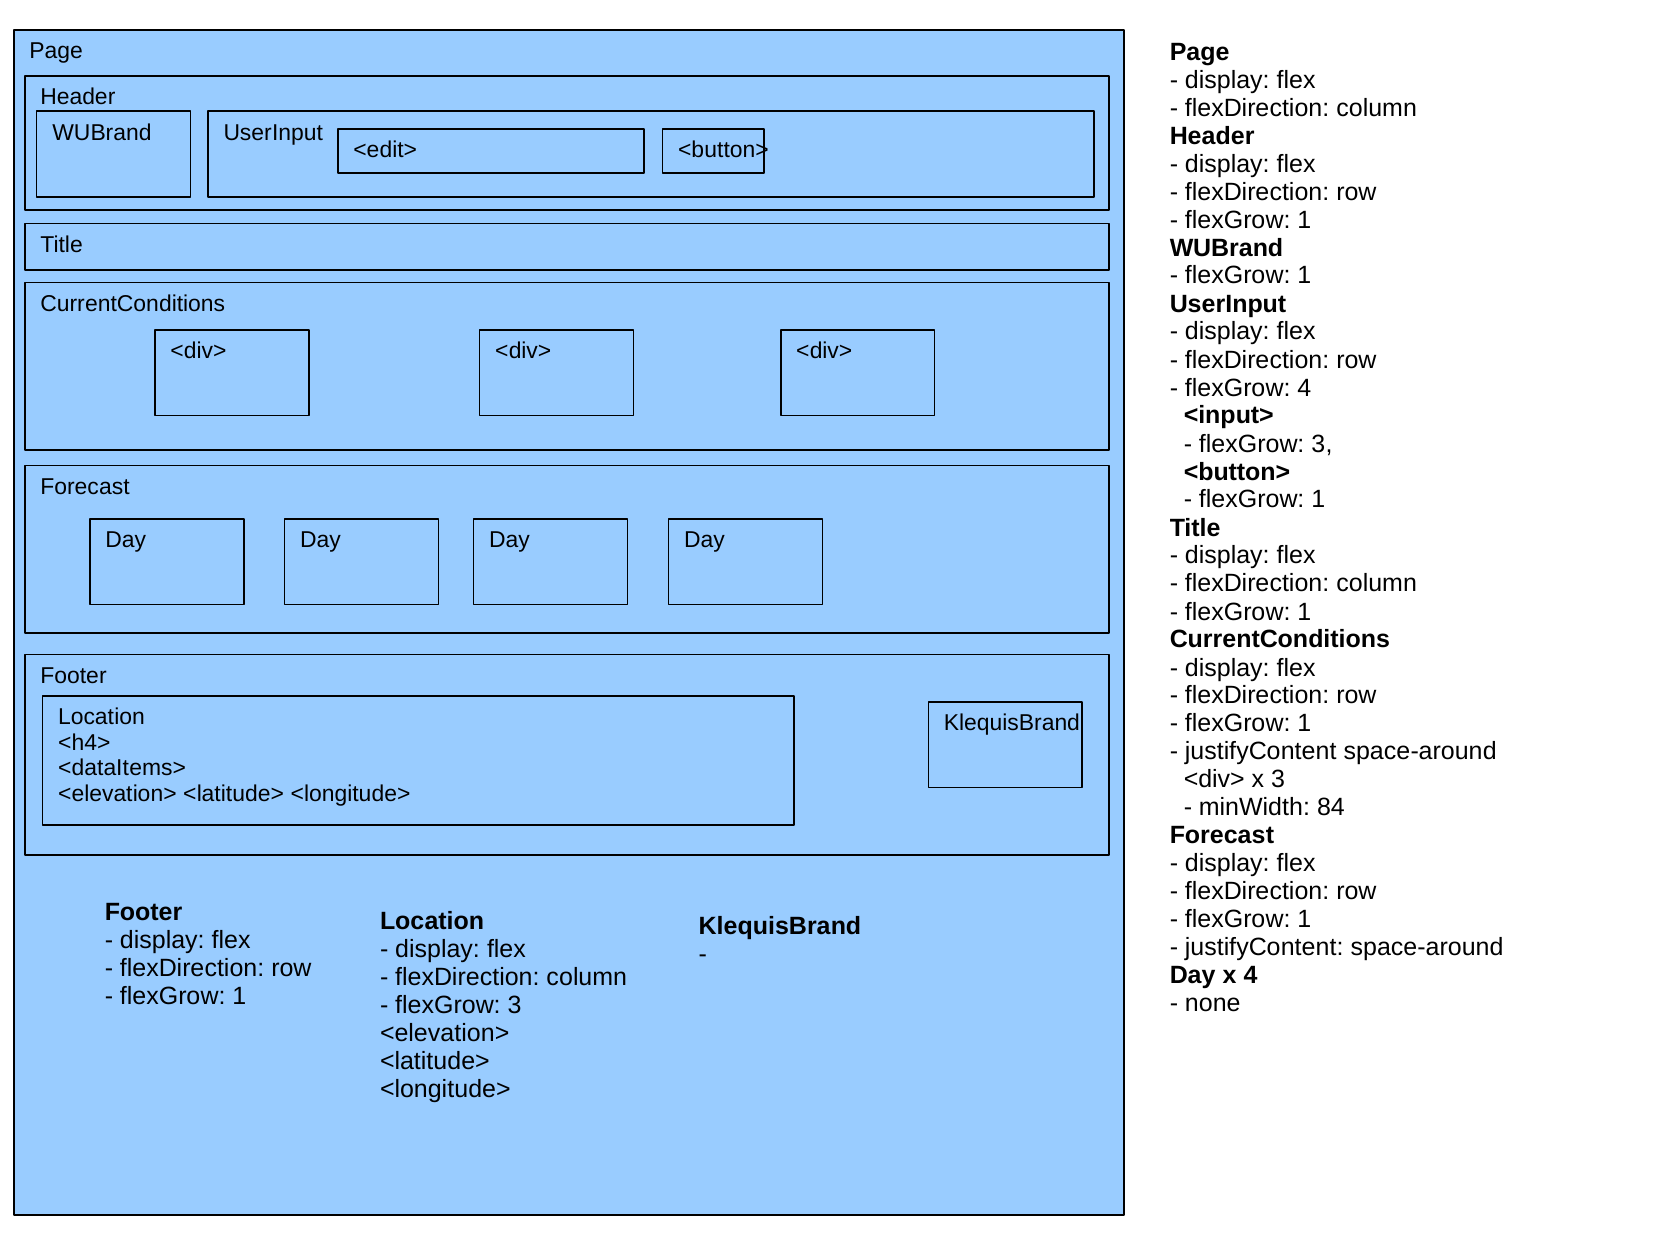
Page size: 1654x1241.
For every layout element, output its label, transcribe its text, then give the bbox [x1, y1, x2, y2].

text_box KlequisBrand - [684, 904, 1006, 1004]
text_box Location - display: flex - flexDirection: column - flexGrow: 3 <elevation> <latitude> <longitude> [365, 899, 646, 1167]
text_box Header [24, 75, 1109, 211]
text_box Page - display: flex - flexDirection: column Header - display: flex - flexDirection: row - flexGrow: 1 WUBrand - flexGrow: 1 UserInput - display: flex - flexDirection: row - flexGrow: 4 <input> - flexGrow: 3, <button> - flexGrow: 1 Title - display: flex - flexDirection: column - flexGrow: 1 CurrentConditions - display: flex - flexDirection: row - flexGrow: 1 - justifyContent space-around <div> x 3 - minWidth: 84 Forecast - display: flex - flexDirection: row - flexGrow: 1 - justifyContent: space-around Day x 4 - none [1155, 30, 1621, 1025]
text_box Day [668, 518, 823, 605]
text_box Day [89, 518, 244, 605]
text_box Day [473, 518, 628, 605]
text_box Title [24, 223, 1109, 271]
text_box <div> [479, 329, 634, 416]
text_box <button> [662, 128, 764, 174]
text_box <div> [780, 329, 935, 416]
text_box UserInput [207, 111, 1094, 197]
text_box Page [13, 30, 1124, 1216]
text_box Location <h4> <dataItems> <elevation> <latitude> <longitude> [42, 695, 794, 826]
text_box Footer - display: flex - flexDirection: row - flexGrow: 1 [90, 890, 327, 1186]
text_box KlequisBrand [928, 701, 1083, 788]
text_box CurrentConditions [24, 282, 1109, 451]
text_box Footer [24, 654, 1109, 856]
text_box Day [284, 518, 439, 605]
text_box WUBrand [36, 111, 191, 197]
text_box <div> [154, 329, 309, 416]
text_box <edit> [337, 128, 644, 174]
text_box Forecast [24, 465, 1109, 634]
